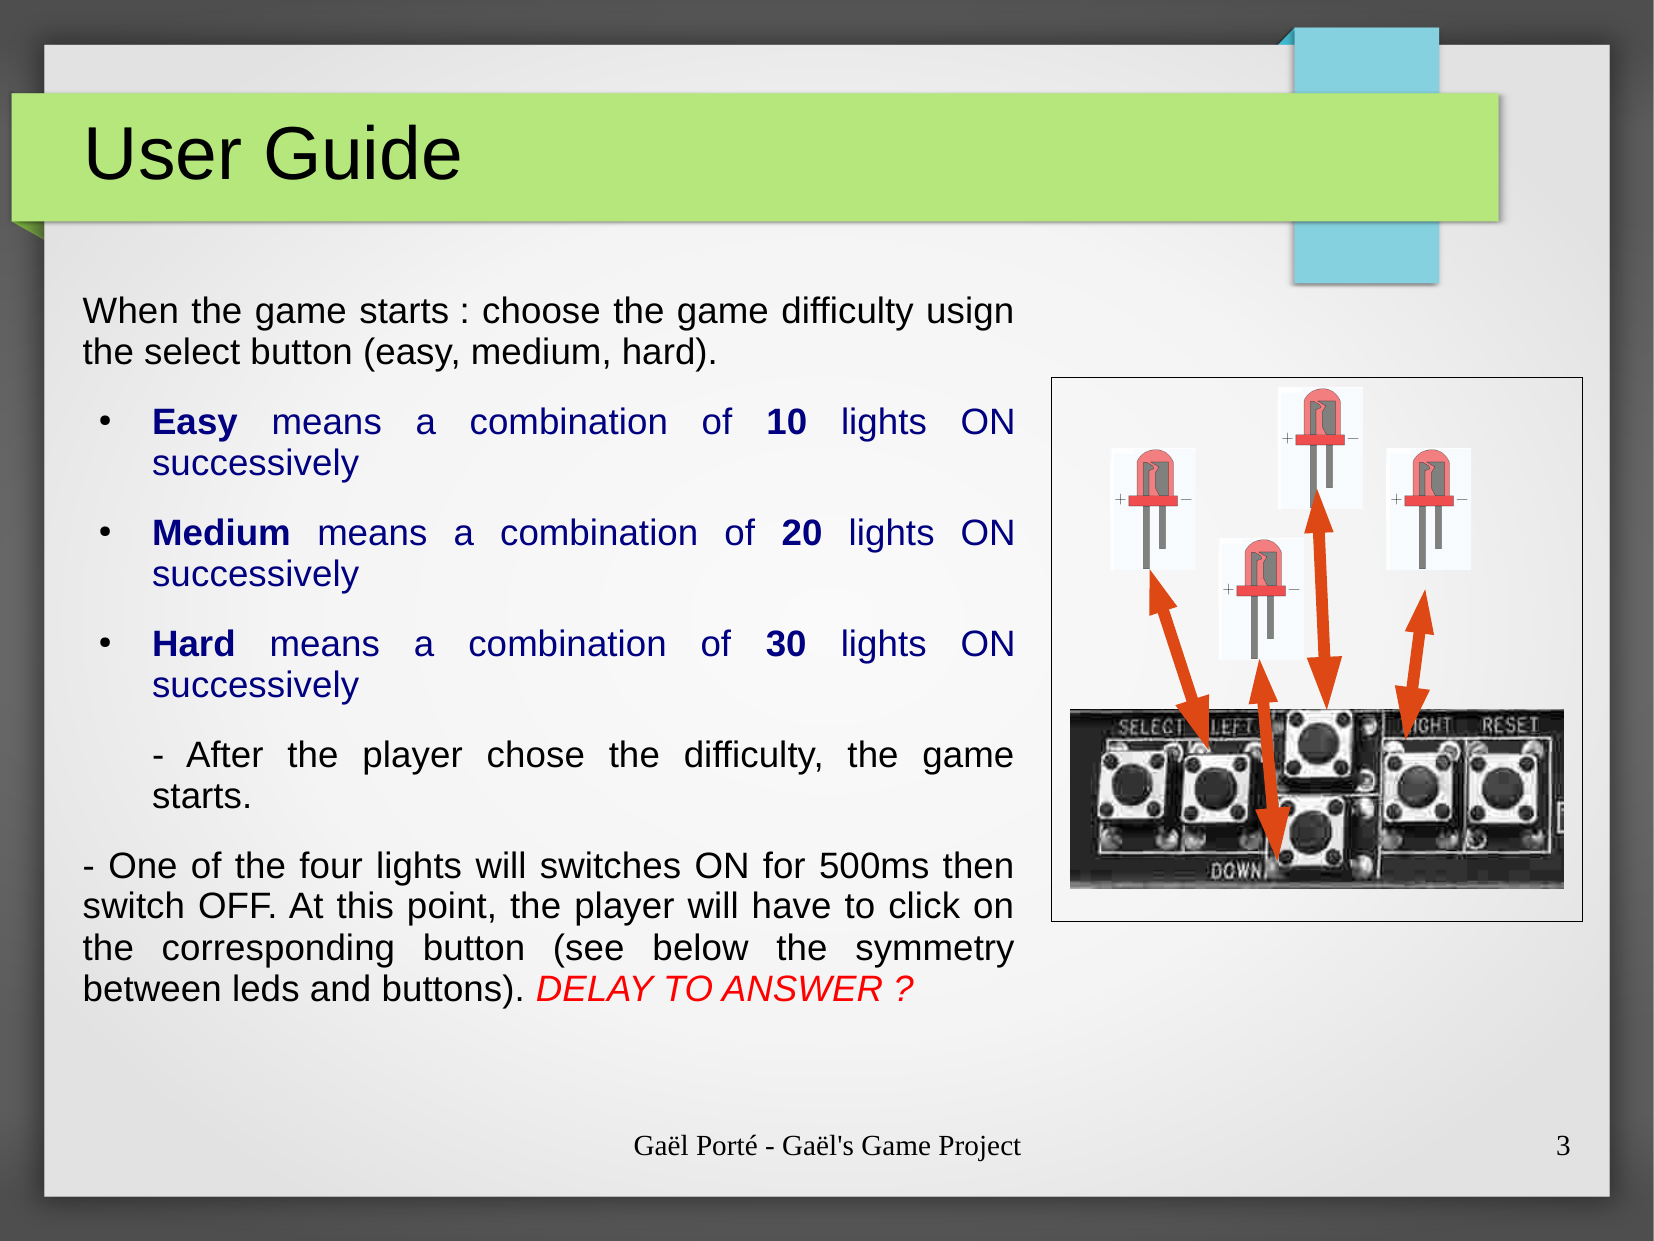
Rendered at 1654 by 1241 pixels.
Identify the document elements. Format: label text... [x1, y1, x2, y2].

text_box [1051, 377, 1583, 922]
title User Guide [83, 94, 1265, 213]
picture [0, 0, 1654, 1241]
list When the game starts : choose the game difficulty usign the select button (easy, medium, hard). Easy means a combination of 10 lights ON successively Medium means a combination of 20 lights ON successively Hard means a combination of 30 lights ON successively - After the player chose the difficulty, the game starts. - One of the four lights will switches ON for 500ms then switch OFF. At this point, the player will have to click on the corresponding button (see below the symmetry between leds and buttons). DELAY TO ANSWER ? [82, 290, 1016, 1010]
